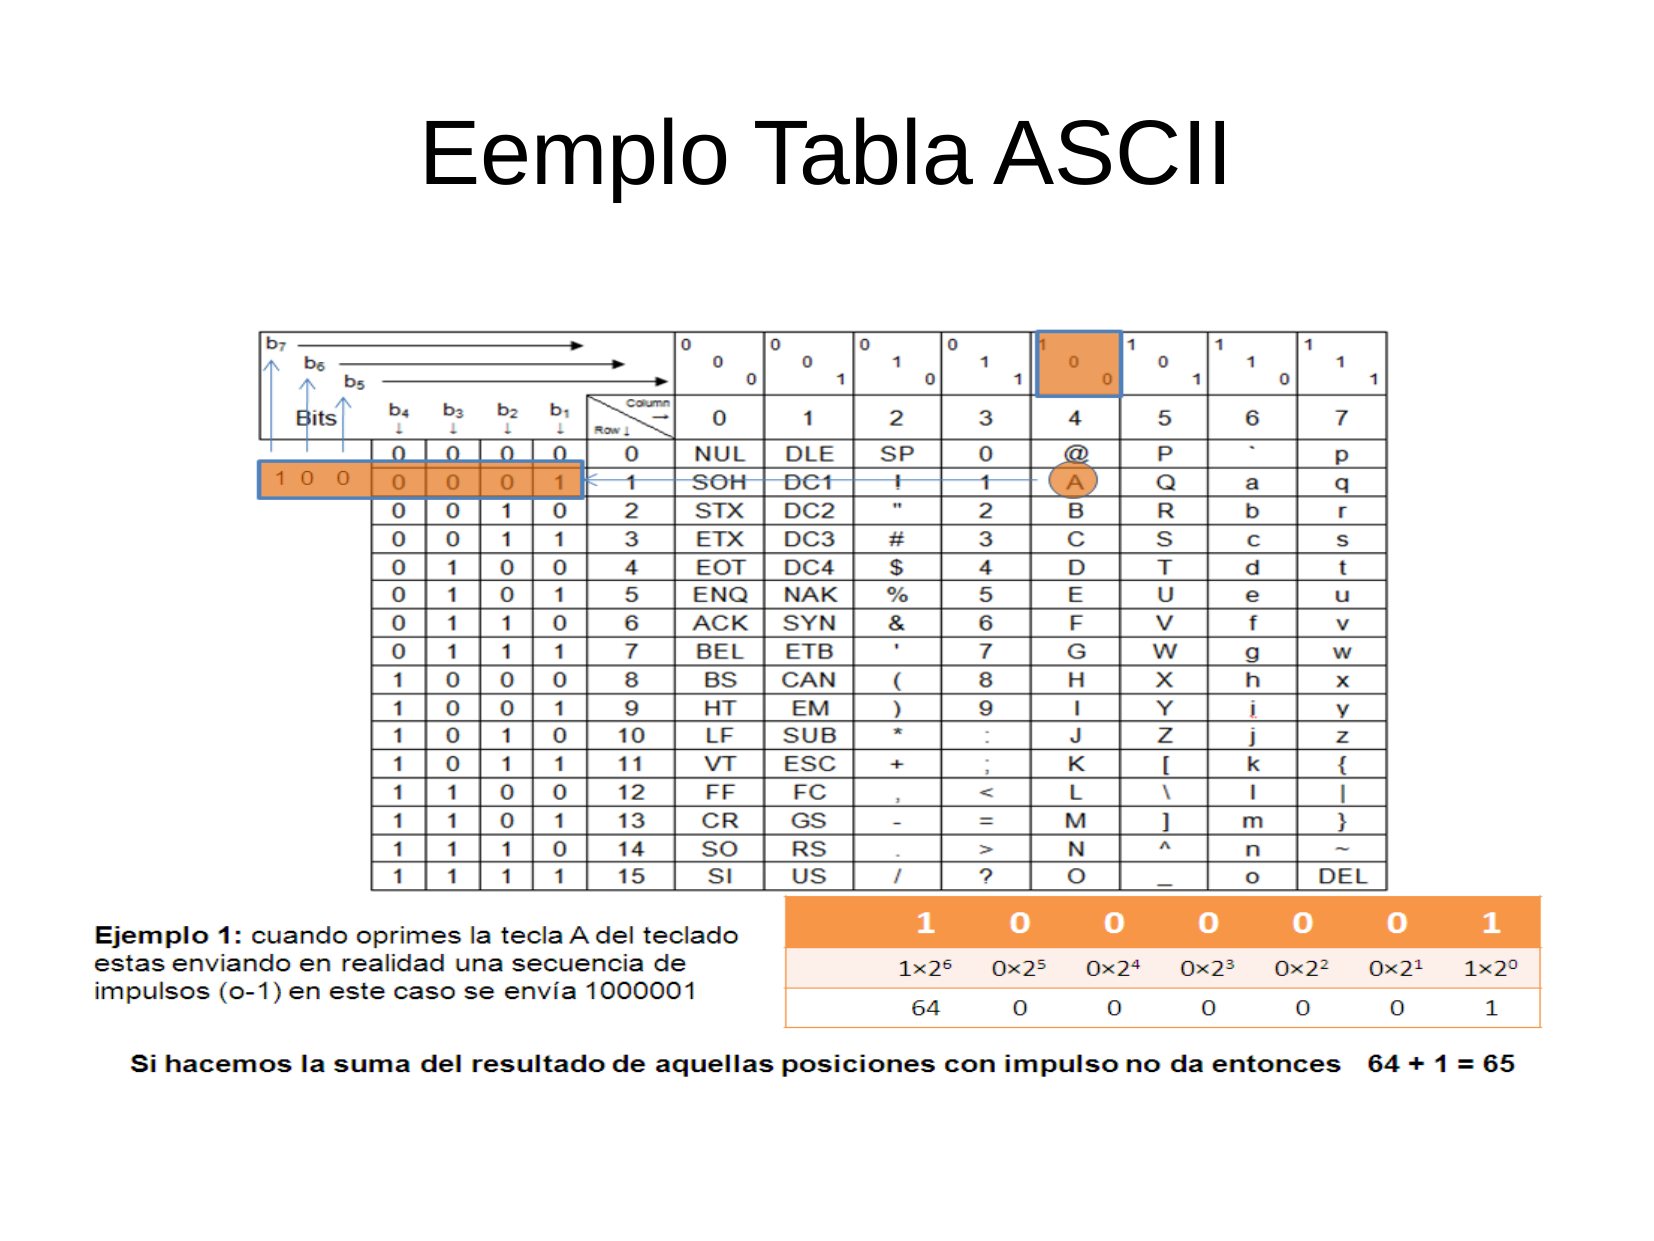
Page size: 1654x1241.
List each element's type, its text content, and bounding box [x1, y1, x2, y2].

picture [88, 295, 1565, 1093]
title Eemplo Tabla ASCII [82, 49, 1571, 257]
